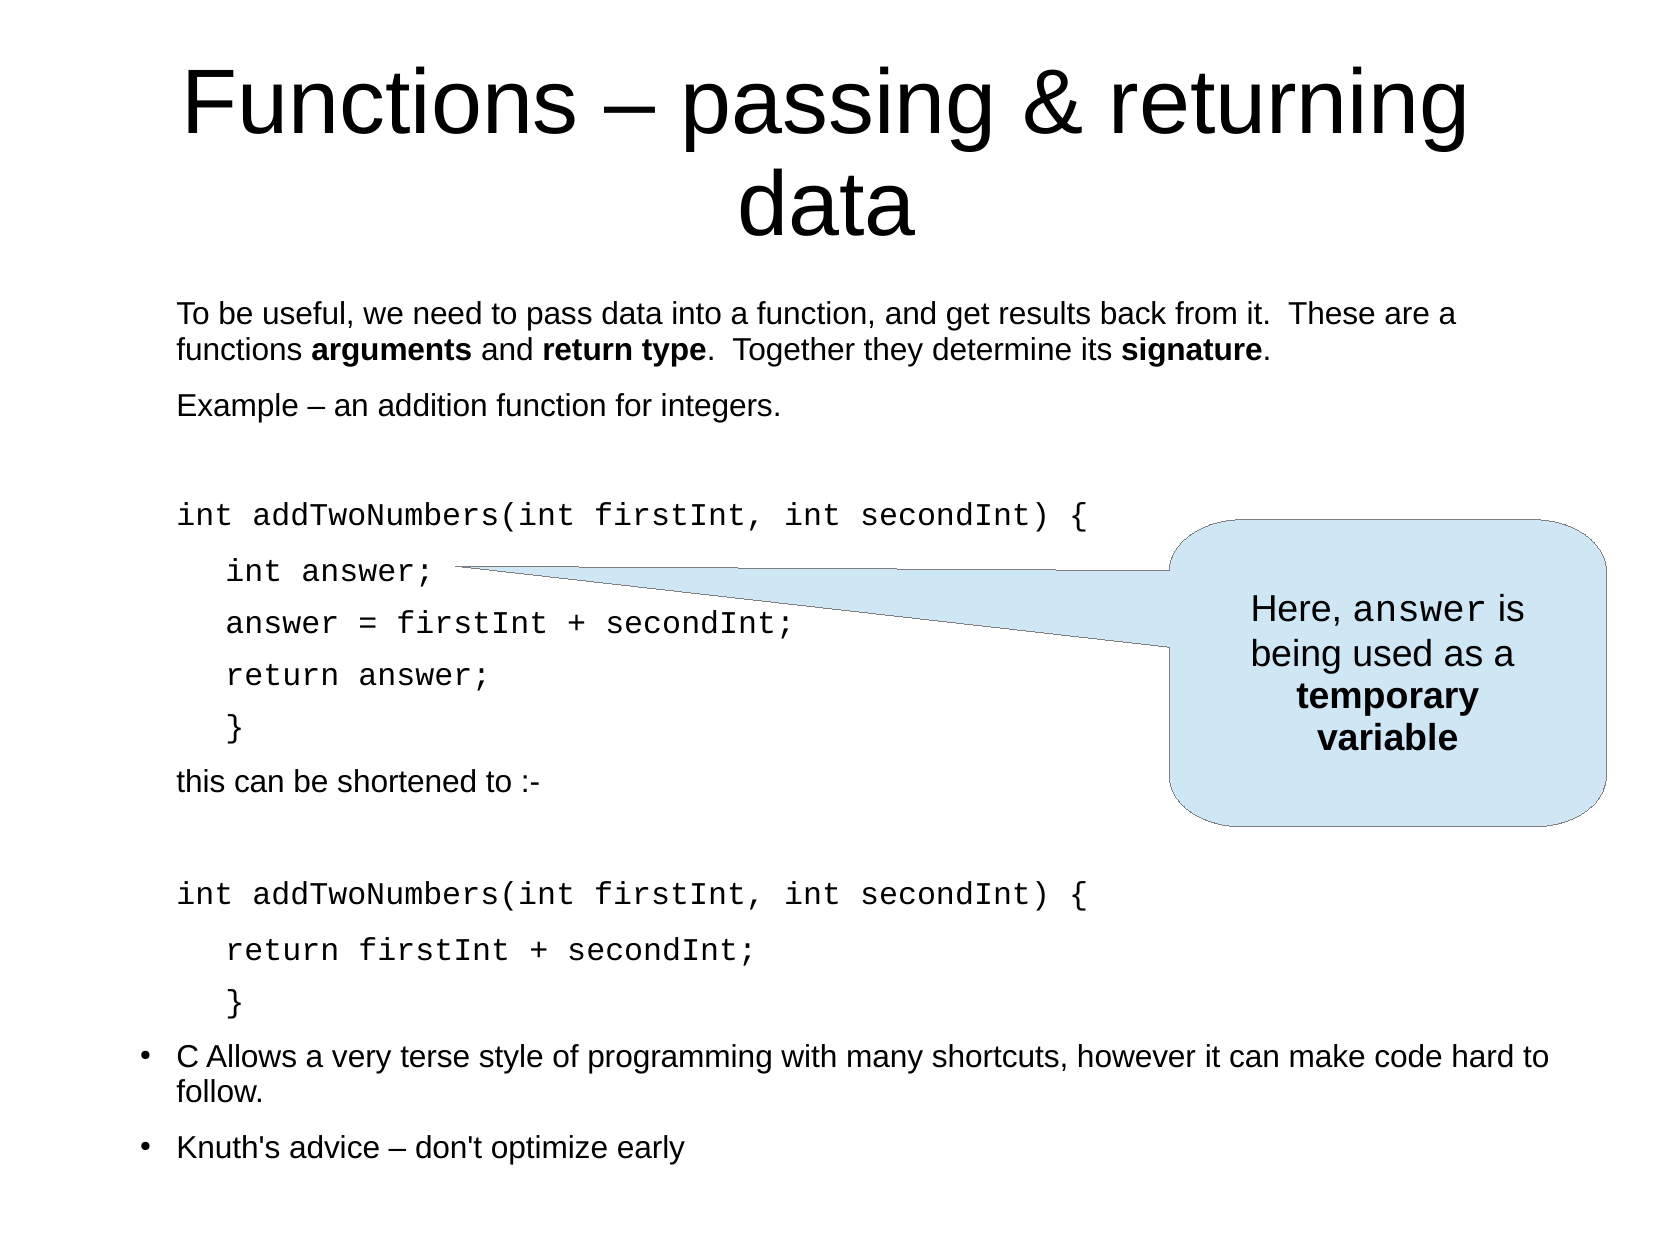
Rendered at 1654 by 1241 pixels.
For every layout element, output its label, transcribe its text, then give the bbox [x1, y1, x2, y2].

title Functions – passing & returning data [82, 49, 1571, 257]
list To be useful, we need to pass data into a function, and get results back from it. These are a functions arguments and return type. Together they determine its signature. Example – an addition function for integers. int addTwoNumbers(int firstInt, int secondInt) { int answer; answer = firstInt + secondInt; return answer; } this can be shortened to :- int addTwoNumbers(int firstInt, int secondInt) { return firstInt + secondInt; } C Allows a very terse style of programming with many shortcuts, however it can make code hard to follow. Knuth's advice – don't optimize early [127, 296, 1583, 1170]
text_box Here, answer is being used as a temporary variable [455, 519, 1607, 827]
